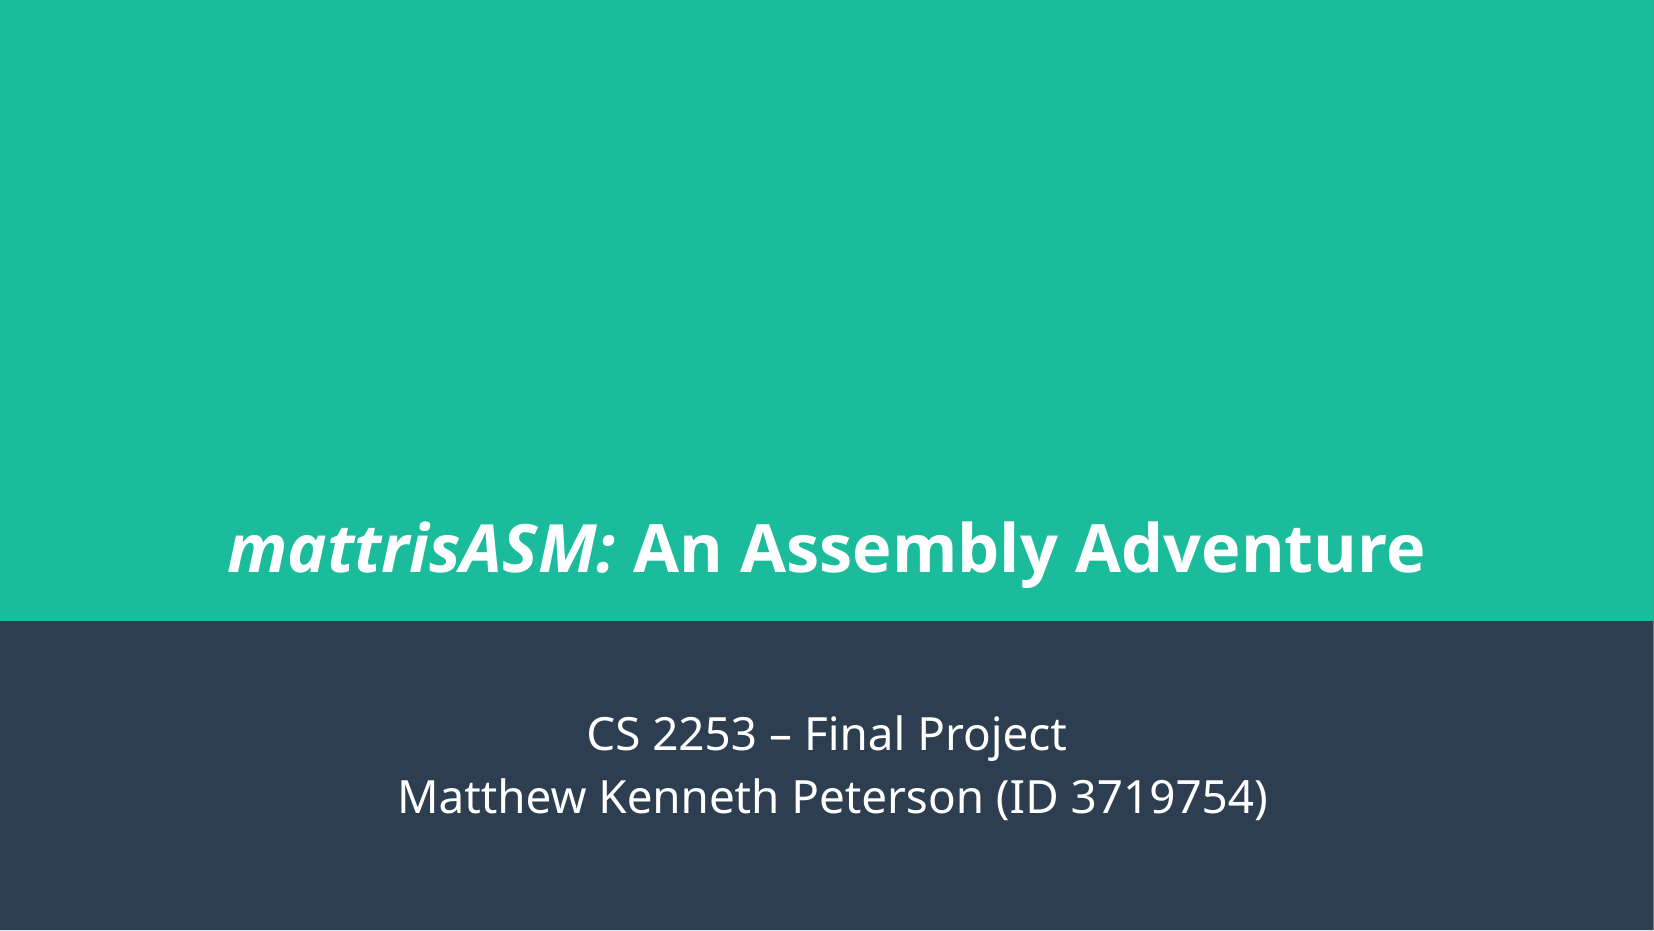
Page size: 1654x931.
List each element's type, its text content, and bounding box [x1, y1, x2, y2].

subtitle CS 2253 – Final Project Matthew Kenneth Peterson (ID 3719754) [59, 642, 1595, 886]
title mattrisASM: An Assembly Adventure [59, 465, 1595, 583]
